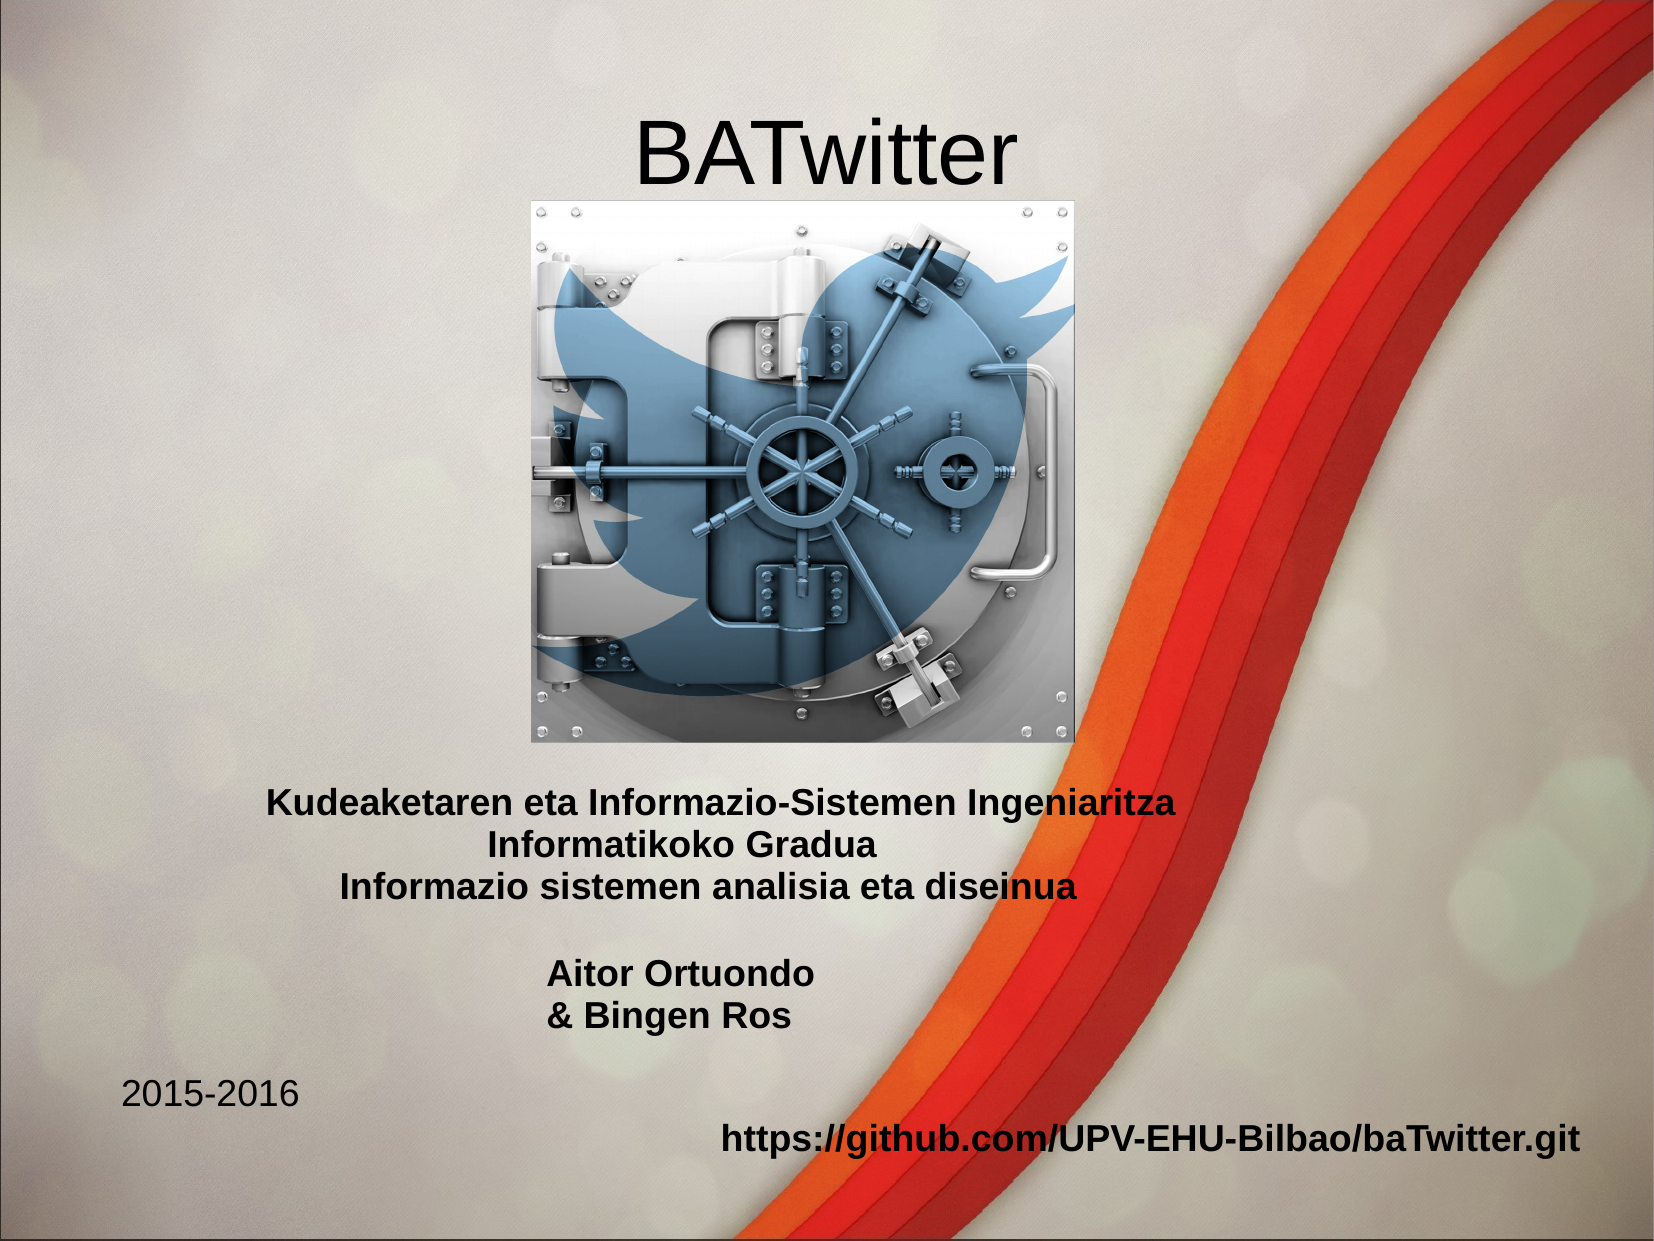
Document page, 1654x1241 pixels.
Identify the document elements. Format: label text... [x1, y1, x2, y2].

picture [0, 0, 1654, 1241]
title BATwitter [82, 49, 1571, 257]
text_box 2015-2016 [106, 1065, 367, 1123]
text_box https://github.com/UPV-EHU-Bilbao/baTwitter.git [705, 1109, 1654, 1241]
text_box Aitor Ortuondo & Bingen Ros [531, 957, 839, 1044]
text_box Kudeaketaren eta Informazio-Sistemen Ingeniaritza Informatikoko Gradua Informazio sistemen analisia eta diseinua [177, 773, 1252, 957]
